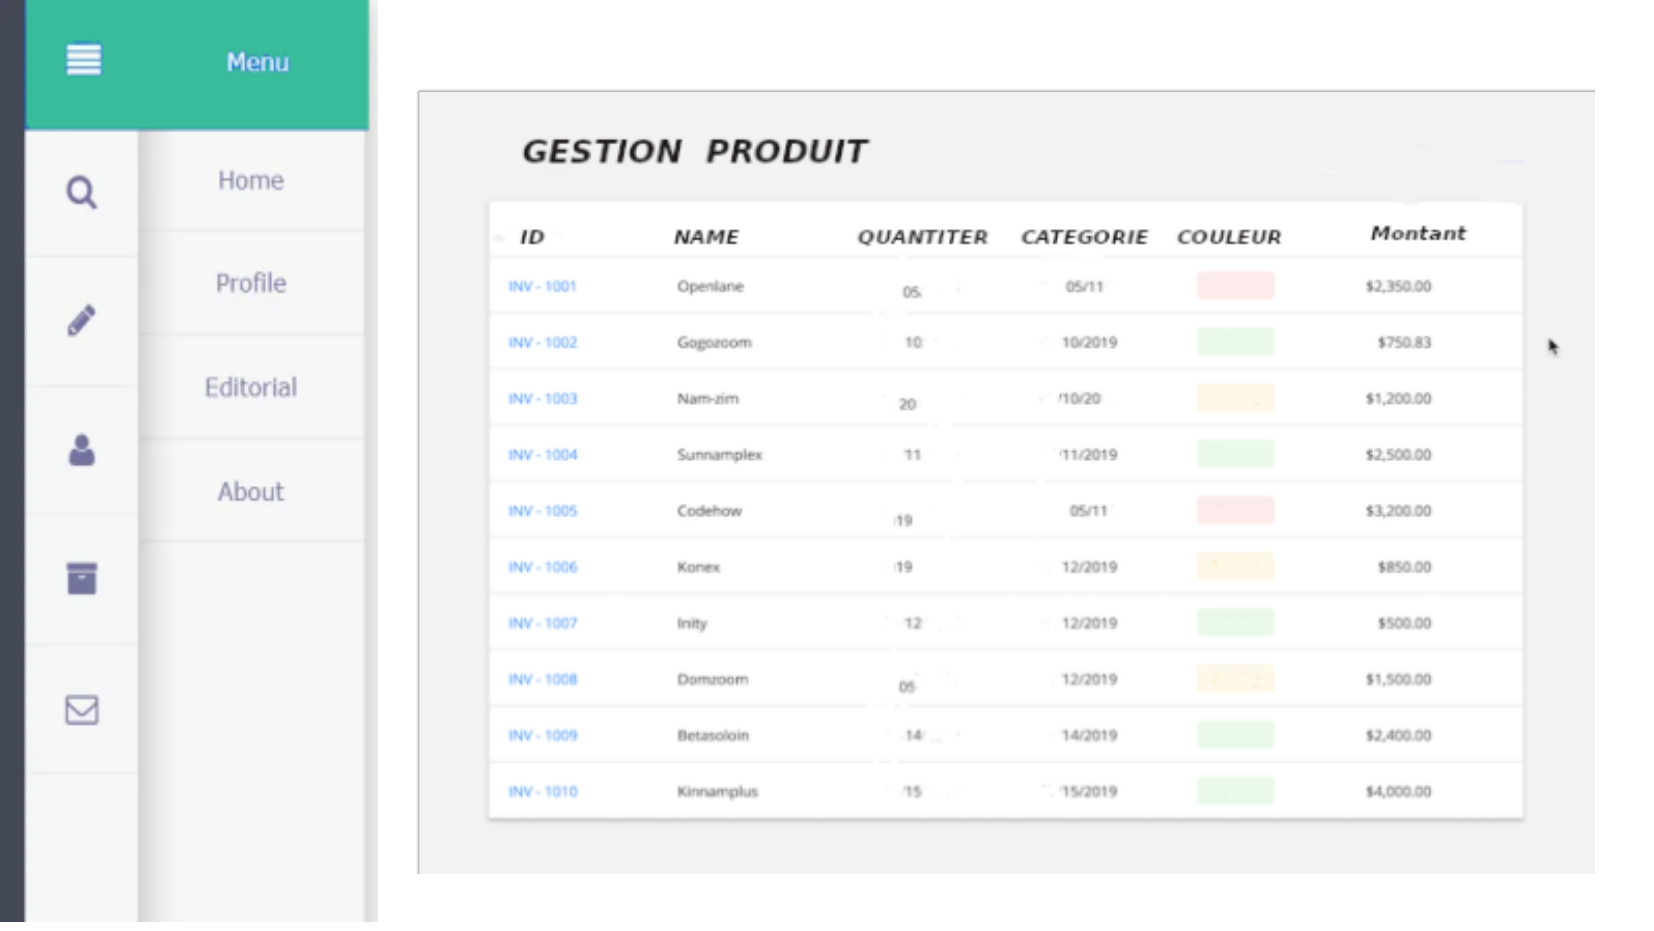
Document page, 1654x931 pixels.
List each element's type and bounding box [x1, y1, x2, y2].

picture [413, 82, 1595, 875]
picture [0, 0, 378, 922]
